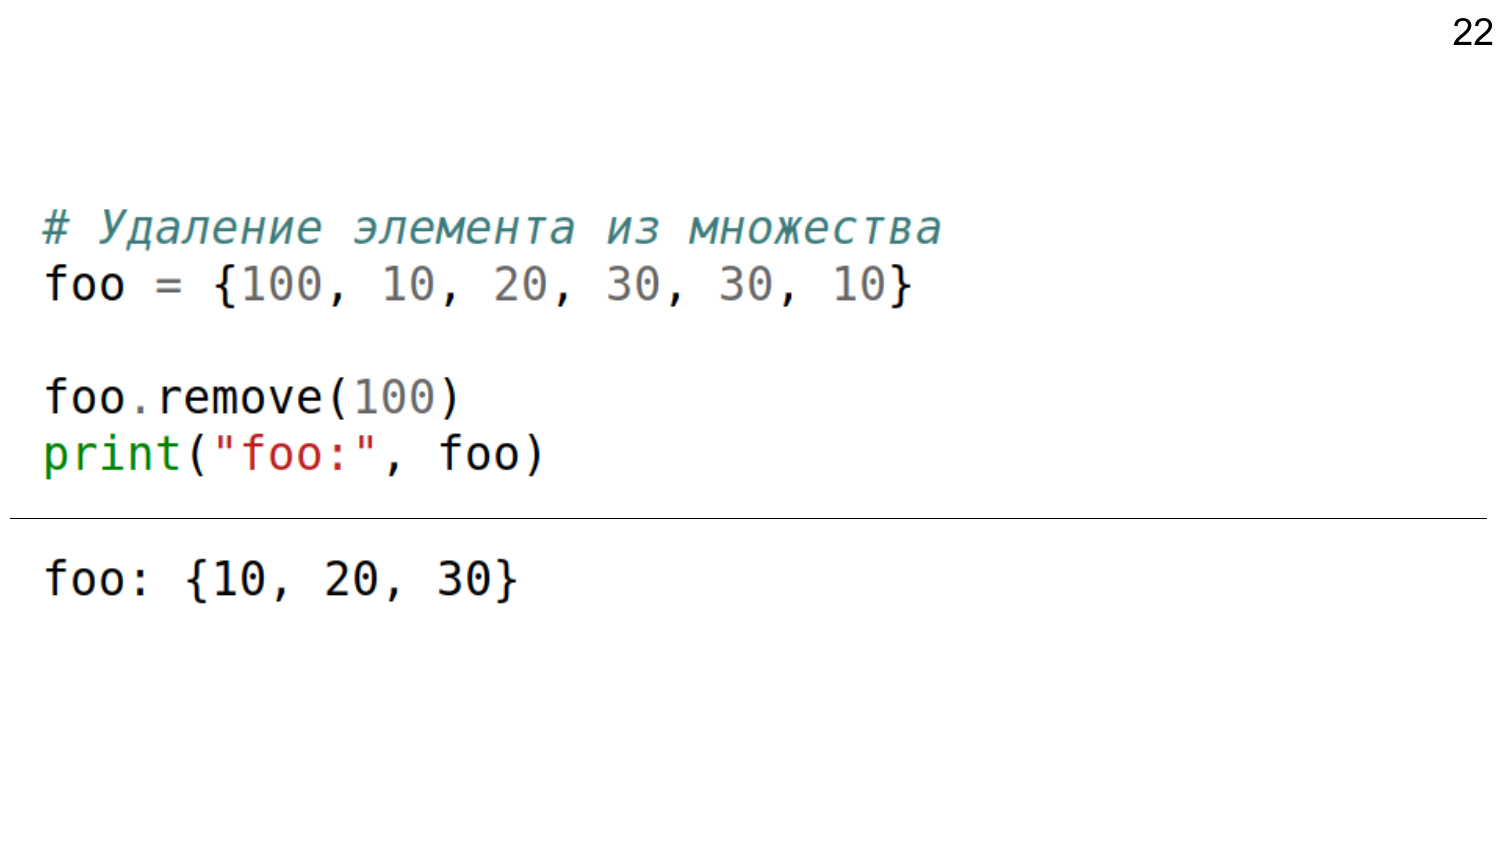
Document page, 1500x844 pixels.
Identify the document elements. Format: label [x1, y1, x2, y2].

picture [31, 197, 956, 489]
picture [37, 545, 524, 624]
